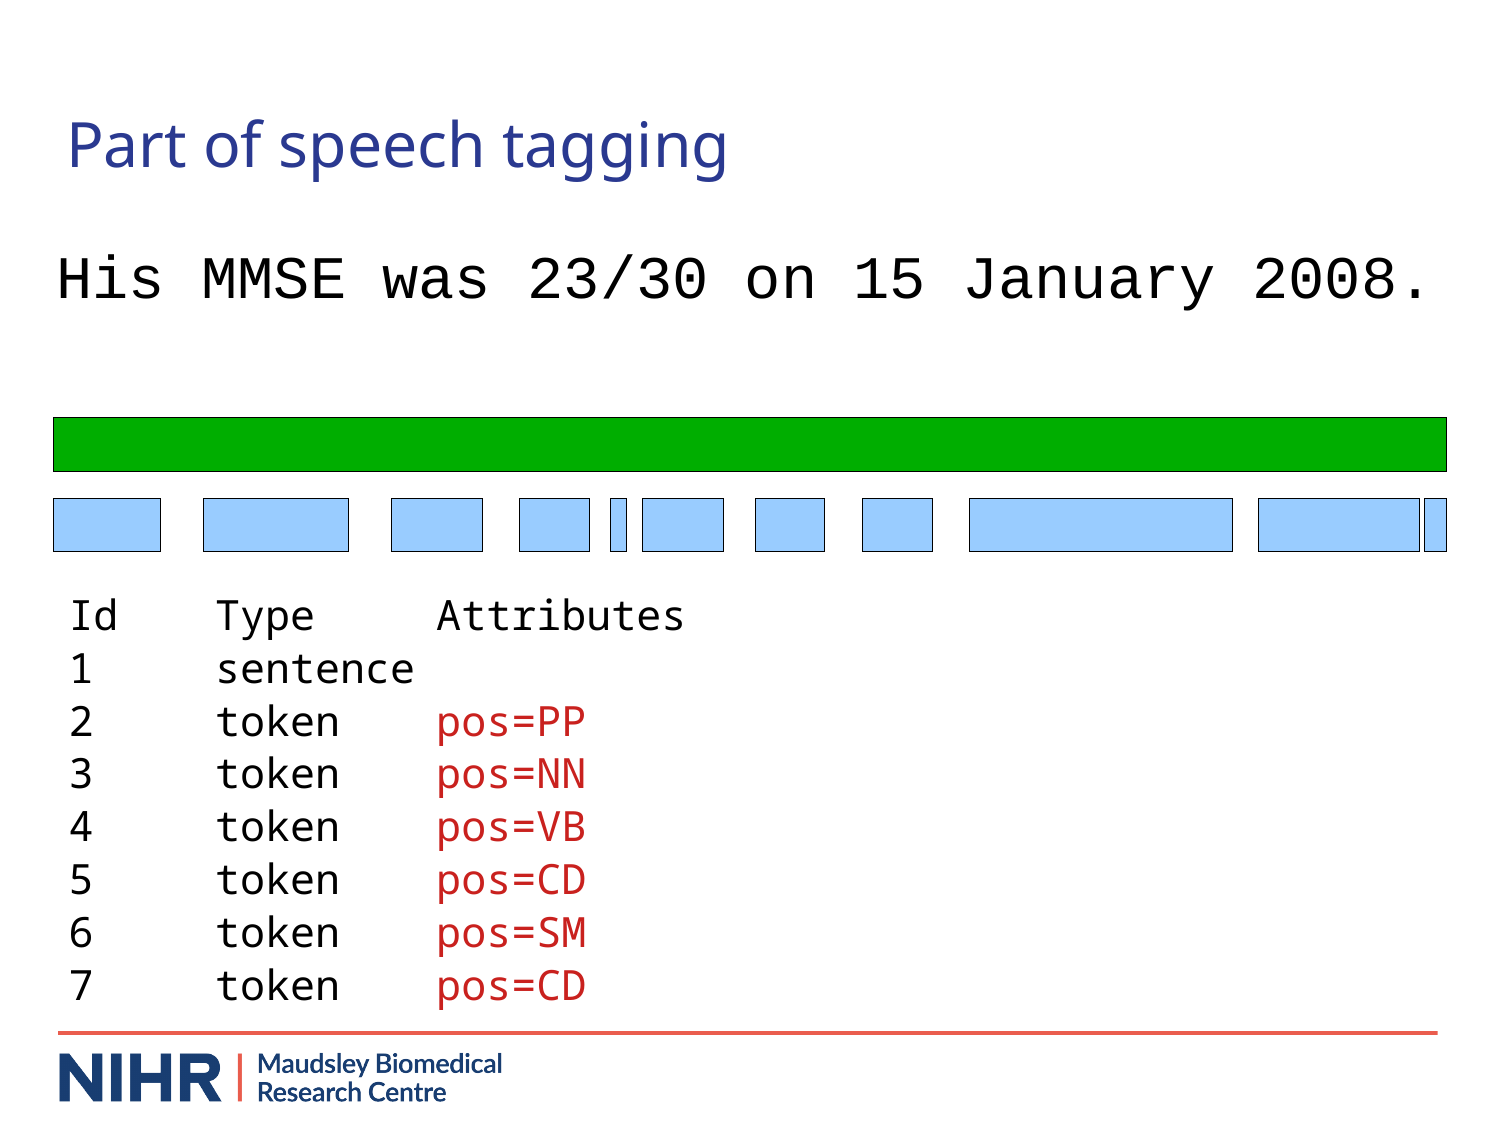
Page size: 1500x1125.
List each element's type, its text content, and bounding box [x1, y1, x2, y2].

text_box [53, 498, 161, 552]
text_box [203, 498, 349, 552]
text_box [755, 498, 825, 552]
text_box Id Type Attributes 1 sentence 2 token pos=PP 3 token pos=NN 4 token pos=VB 5 token pos=CD 6 token pos=SM 7 token pos=CD [53, 580, 1468, 1042]
title Part of speech tagging [51, 89, 1449, 223]
text_box His MMSE was 23/30 on 15 January 2008. [41, 241, 1457, 341]
text_box [642, 498, 724, 552]
text_box [1424, 498, 1447, 552]
text_box [519, 498, 590, 552]
text_box [969, 498, 1233, 552]
text_box [862, 498, 933, 552]
text_box [1258, 498, 1420, 552]
picture [29, 1018, 531, 1125]
text_box [53, 417, 1447, 472]
text_box [610, 498, 627, 552]
text_box [391, 498, 483, 552]
